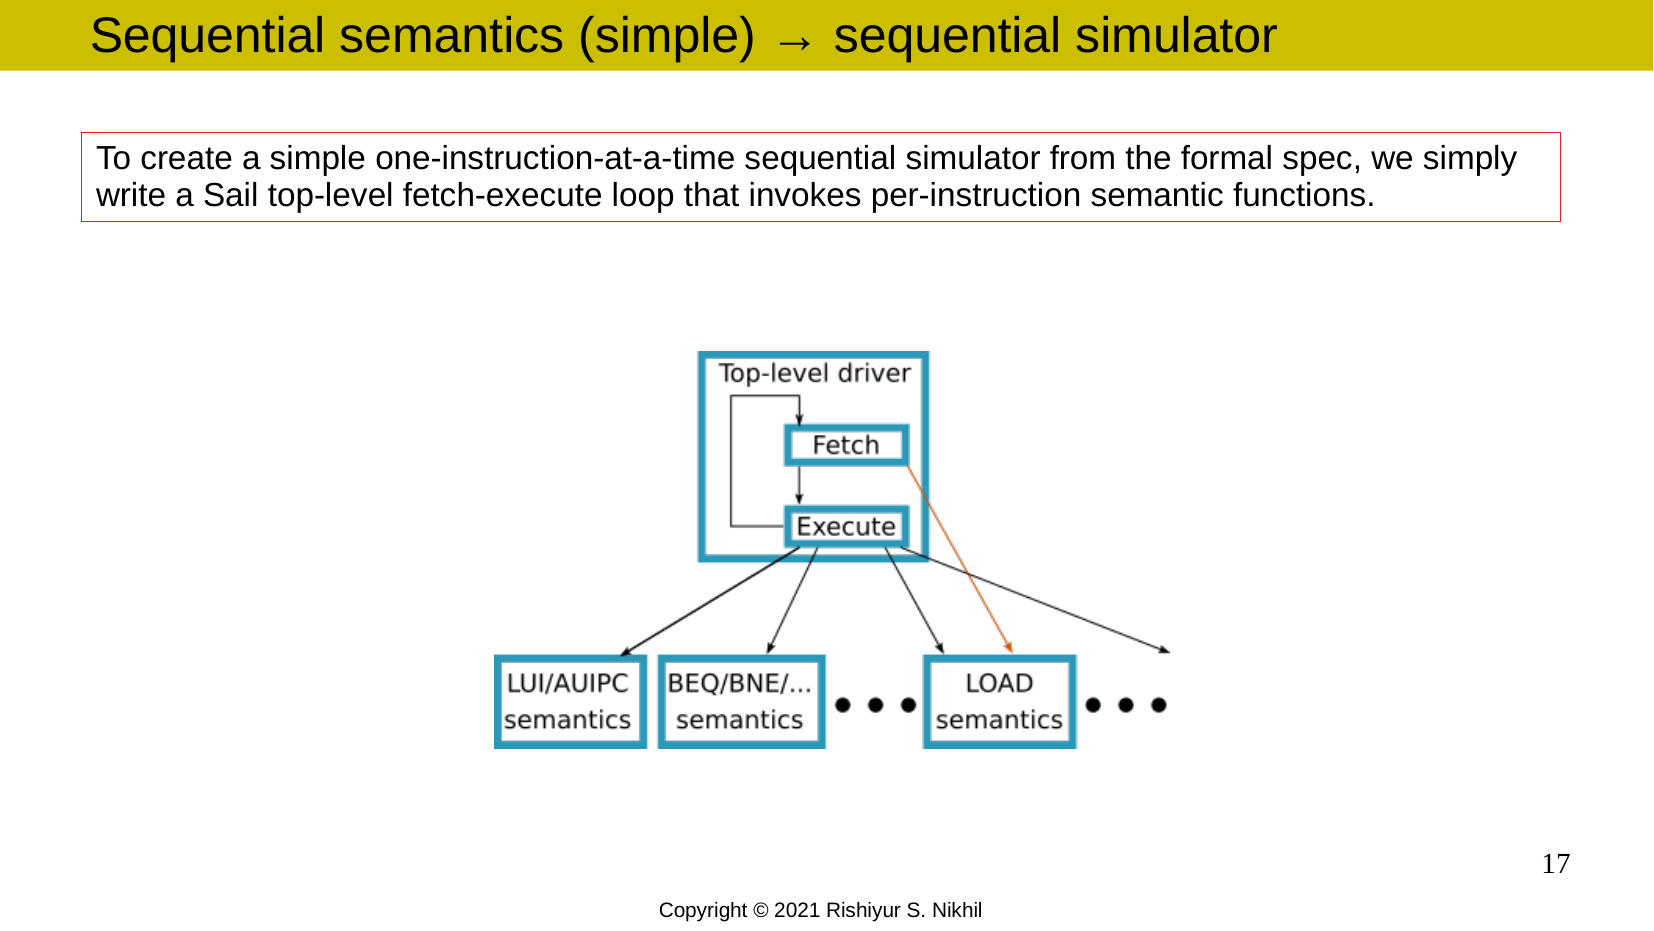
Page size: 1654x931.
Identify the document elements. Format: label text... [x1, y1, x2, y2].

text_box Sequential semantics (simple) → sequential simulator [0, 0, 1654, 71]
picture [494, 351, 1170, 749]
text_box To create a simple one-instruction-at-a-time sequential simulator from the formal spec, we simply write a Sail top-level fetch-execute loop that invokes per-instruction semantic functions. [81, 132, 1561, 222]
